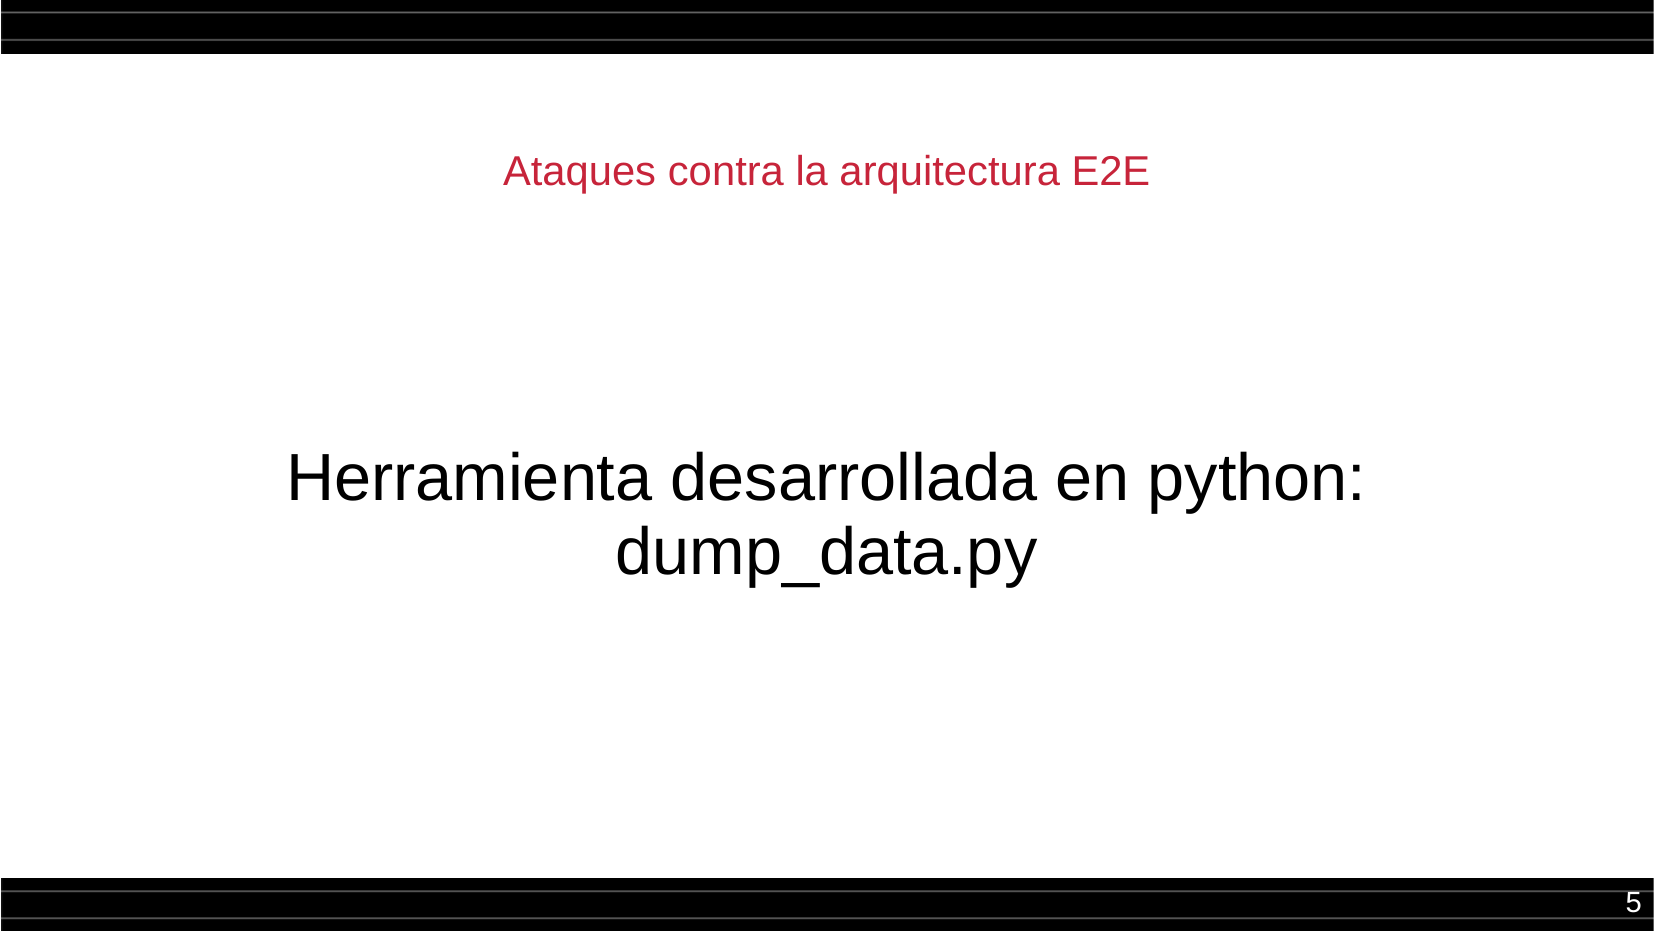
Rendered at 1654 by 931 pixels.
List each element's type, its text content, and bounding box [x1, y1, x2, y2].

subtitle Herramienta desarrollada en python: dump_data.py [82, 271, 1571, 758]
title Ataques contra la arquitectura E2E [82, 92, 1571, 249]
picture [1, 0, 1654, 54]
picture [1, 878, 1654, 931]
